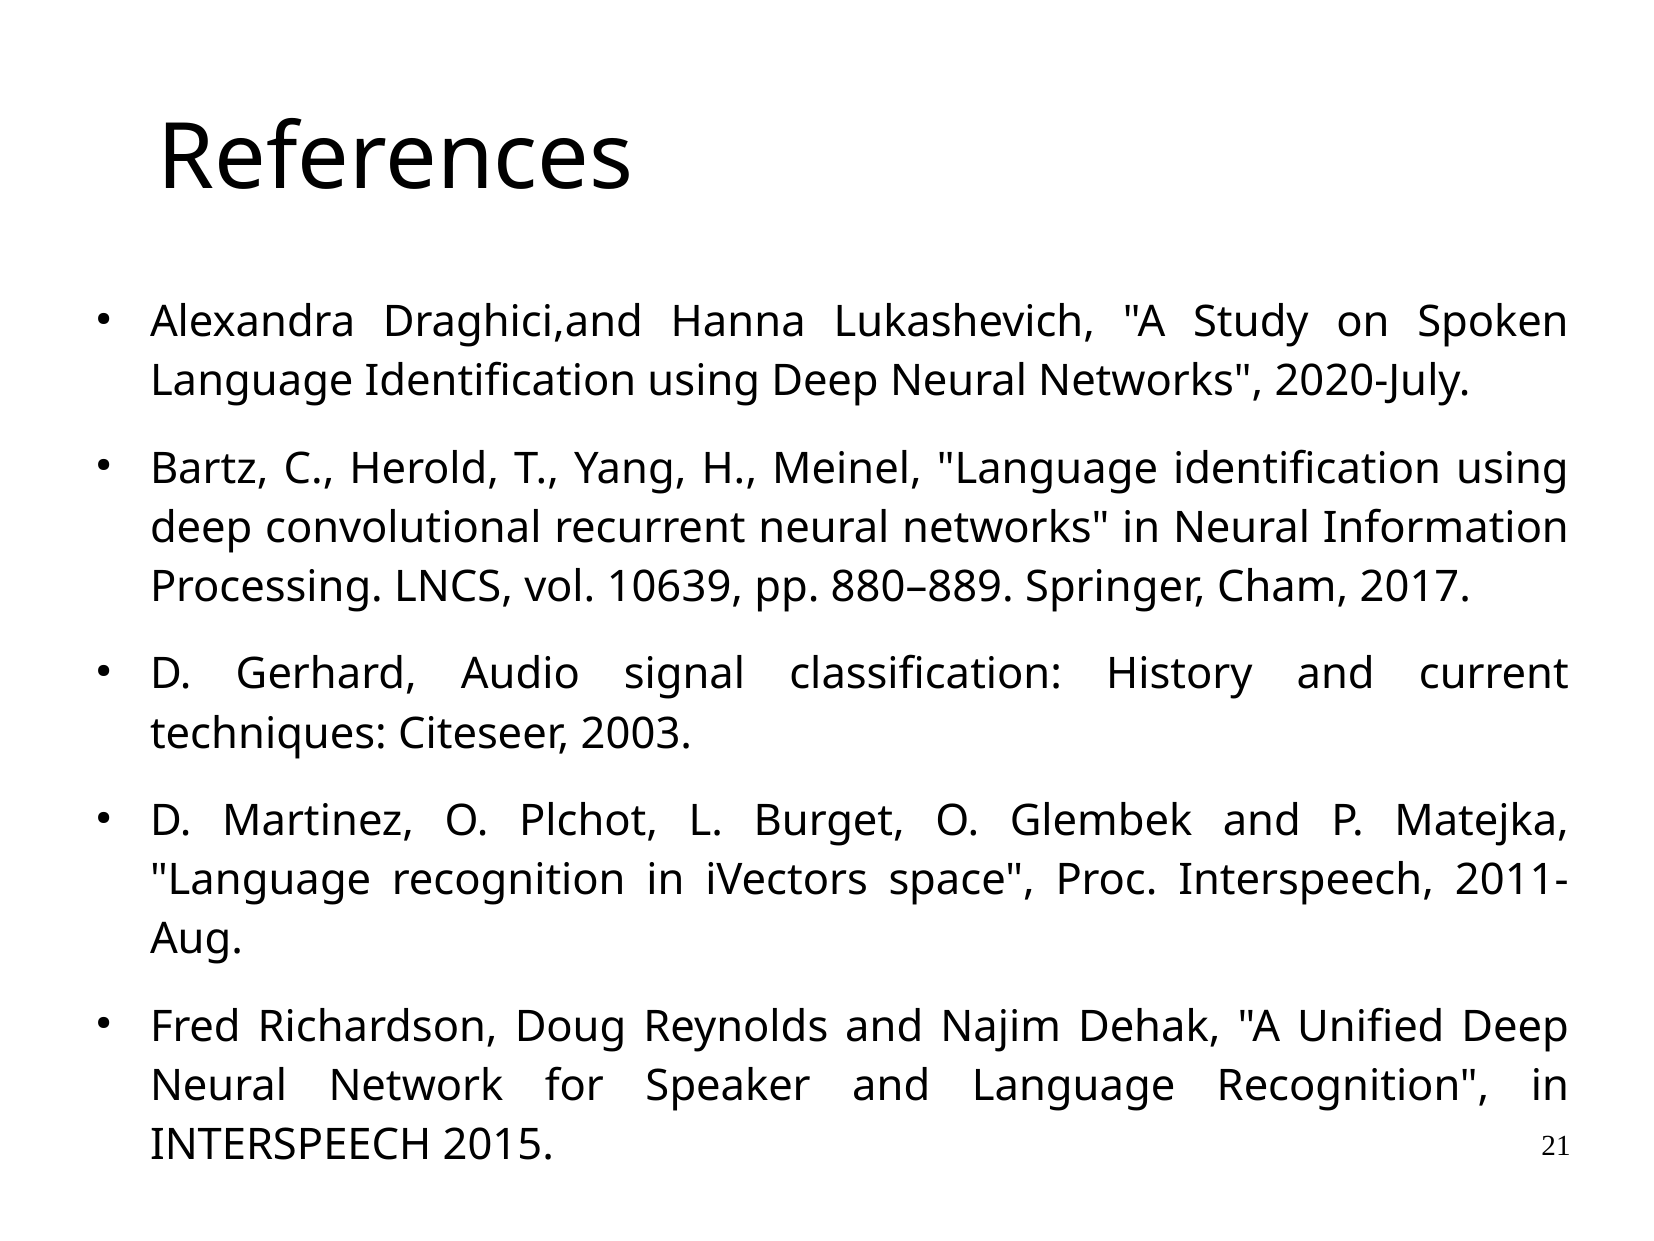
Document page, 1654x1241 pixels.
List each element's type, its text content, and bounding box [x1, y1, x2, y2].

list Alexandra Draghici,and Hanna Lukashevich, "A Study on Spoken Language Identification using Deep Neural Networks", 2020-July. Bartz, C., Herold, T., Yang, H., Meinel, "Language identification using deep convolutional recurrent neural networks" in Neural Information Processing. LNCS, vol. 10639, pp. 880–889. Springer, Cham, 2017. D. Gerhard, Audio signal classification: History and current techniques: Citeseer, 2003. D. Martinez, O. Plchot, L. Burget, O. Glembek and P. Matejka, "Language recognition in iVectors space", Proc. Interspeech, 2011-Aug. Fred Richardson, Doug Reynolds and Najim Dehak, "A Unified Deep Neural Network for Speaker and Language Recognition", in INTERSPEECH 2015. [82, 290, 1571, 1186]
title References [82, 49, 1571, 257]
